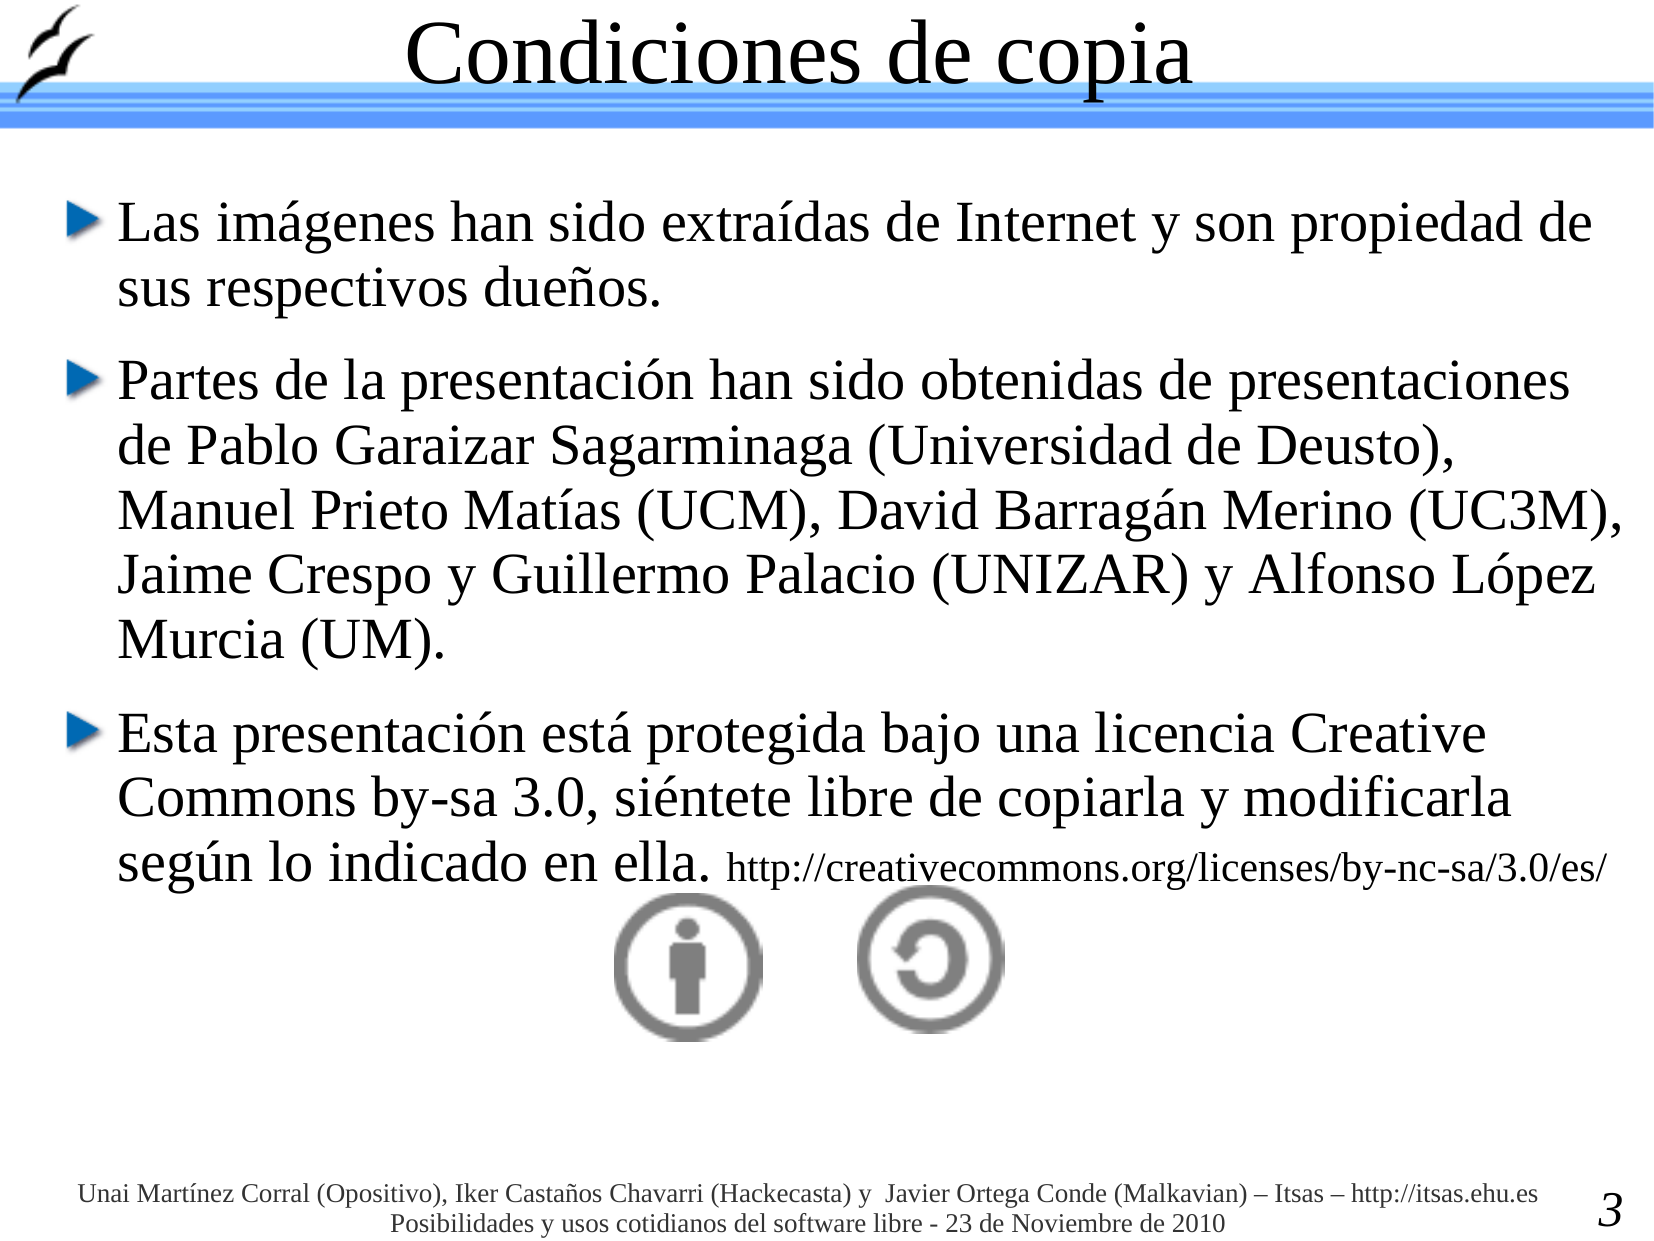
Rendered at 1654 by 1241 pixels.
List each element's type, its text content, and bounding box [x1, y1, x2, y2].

title Condiciones de copia [94, 0, 1507, 107]
picture [614, 893, 763, 1042]
list Las imágenes han sido extraídas de Internet y son propiedad de sus respectivos dueños. Partes de la presentación han sido obtenidas de presentaciones de Pablo Garaizar Sagarminaga (Universidad de Deusto), Manuel Prieto Matías (UCM), David Barragán Merino (UC3M), Jaime Crespo y Guillermo Palacio (UNIZAR) y Alfonso López Murcia (UM). Esta presentación está protegida bajo una licencia Creative Commons by-sa 3.0, siéntete libre de copiarla y modificarla según lo indicado en ella. http://creativecommons.org/licenses/by-nc-sa/3.0/es/ [46, 189, 1633, 994]
picture [857, 885, 1005, 1034]
picture [0, 0, 1654, 133]
